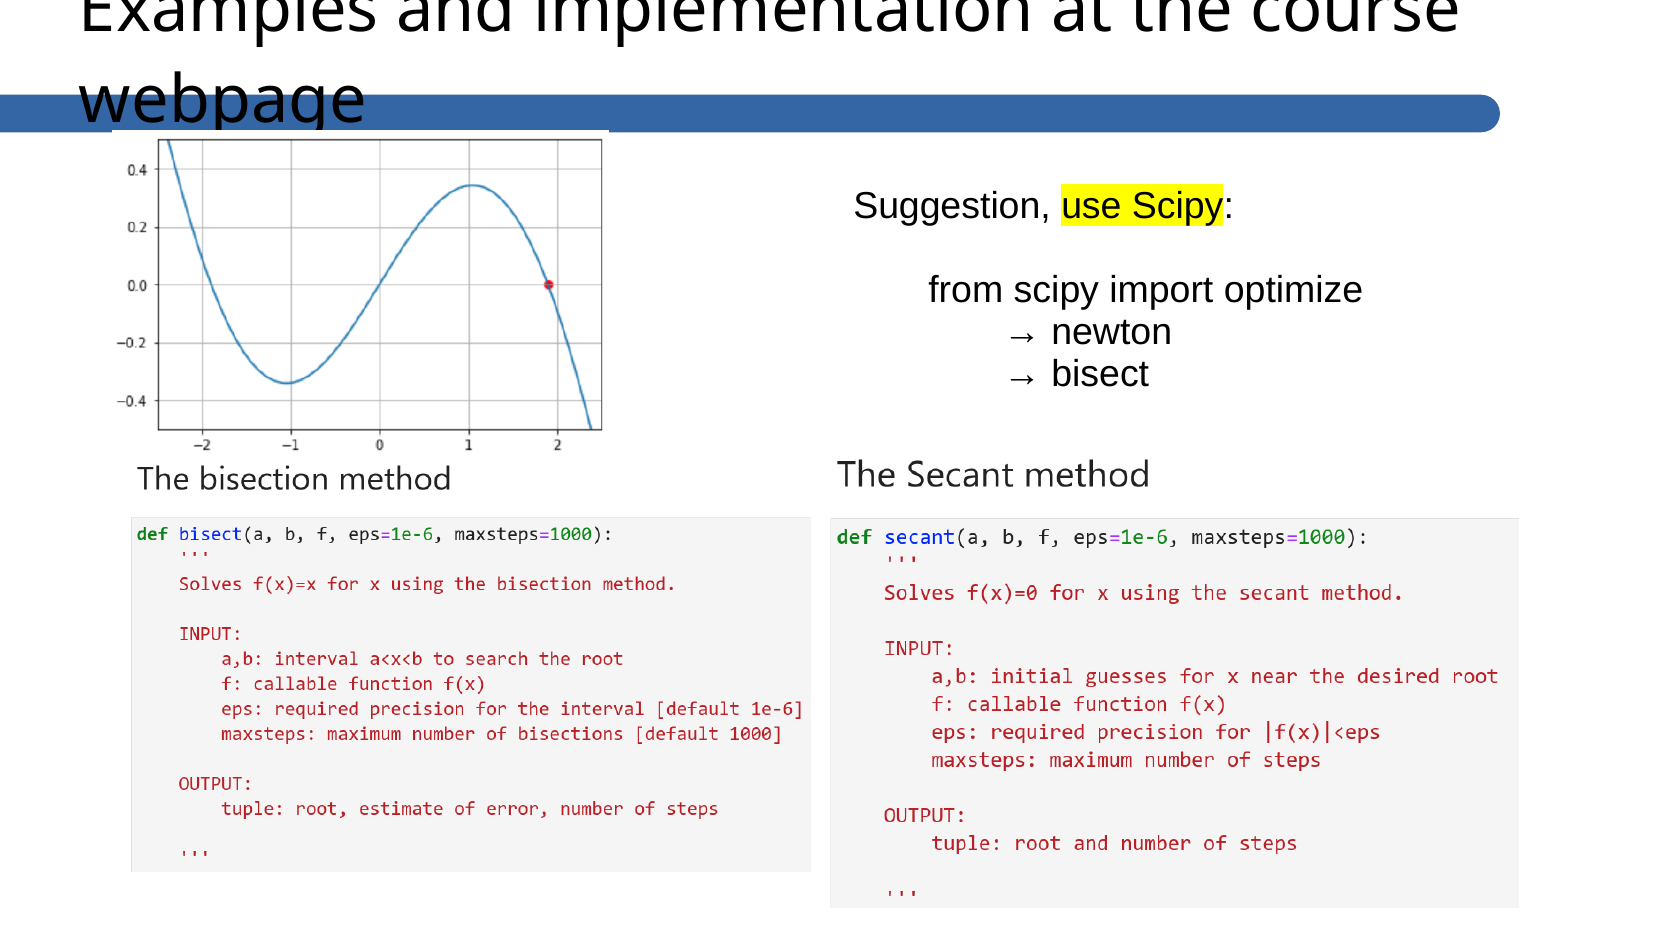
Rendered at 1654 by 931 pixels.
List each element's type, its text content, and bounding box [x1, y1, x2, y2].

text_box Suggestion, use Scipy: from scipy import optimize → newton → bisect [838, 176, 1379, 402]
title [609, 131, 1463, 226]
picture [112, 130, 811, 872]
picture [825, 449, 1519, 908]
title Examples and implementation at the course webpage [78, 8, 1568, 93]
